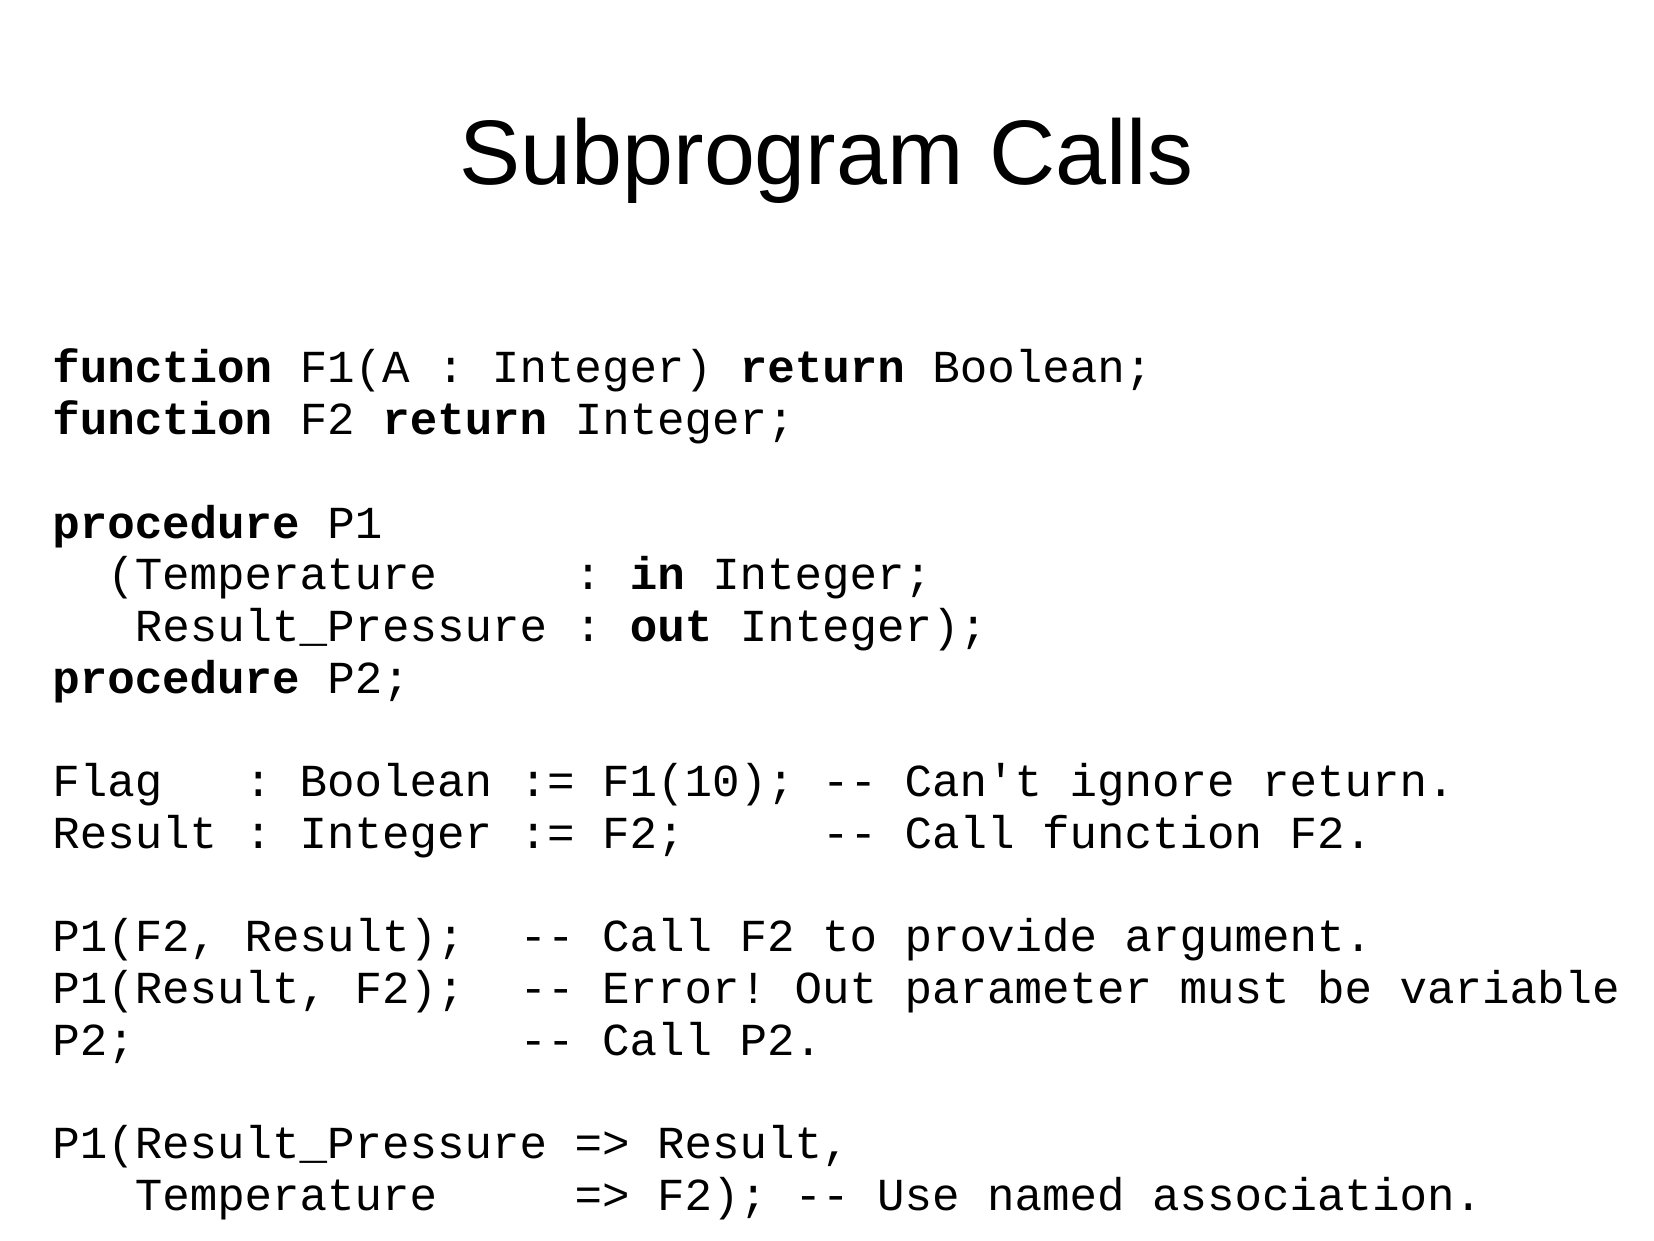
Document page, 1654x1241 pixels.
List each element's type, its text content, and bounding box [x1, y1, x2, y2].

title Subprogram Calls [82, 49, 1571, 257]
text_box function F1(A : Integer) return Boolean; function F2 return Integer; procedure P1 (Temperature : in Integer; Result_Pressure : out Integer); procedure P2; Flag : Boolean := F1(10); -- Can't ignore return. Result : Integer := F2; -- Call function F2. P1(F2, Result); -- Call F2 to provide argument. P1(Result, F2); -- Error! Out parameter must be variable P2; -- Call P2. P1(Result_Pressure => Result, Temperature => F2); -- Use named association. [37, 337, 1635, 1200]
